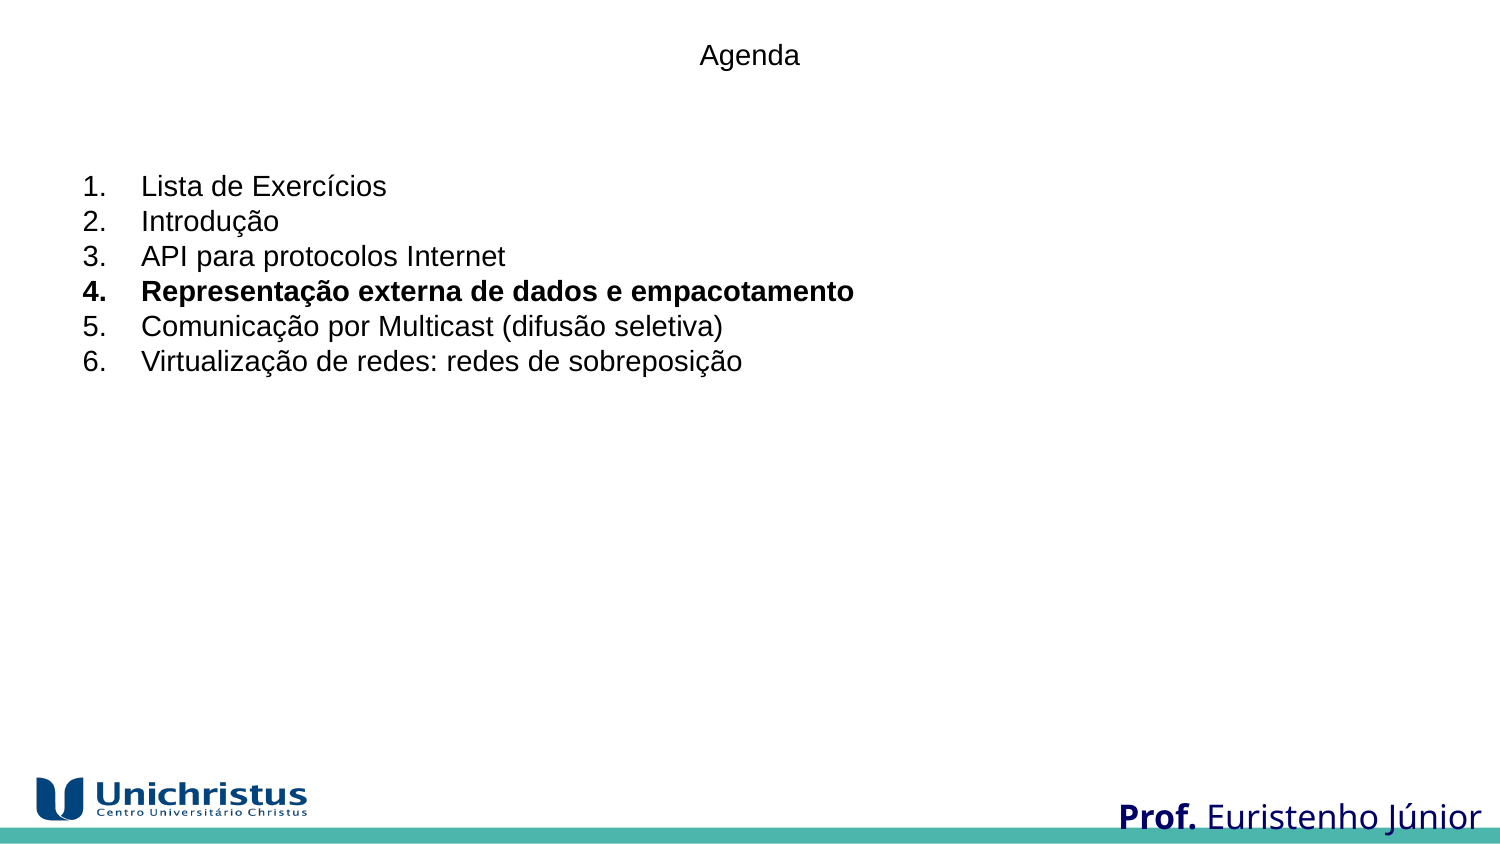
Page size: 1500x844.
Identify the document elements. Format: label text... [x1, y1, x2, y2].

list Lista de Exercícios Introdução API para protocolos Internet Representação externa de dados e empacotamento Comunicação por Multicast (difusão seletiva) Virtualização de redes: redes de sobreposição [51, 152, 1449, 750]
picture [32, 775, 311, 822]
title Agenda [51, 20, 1449, 137]
